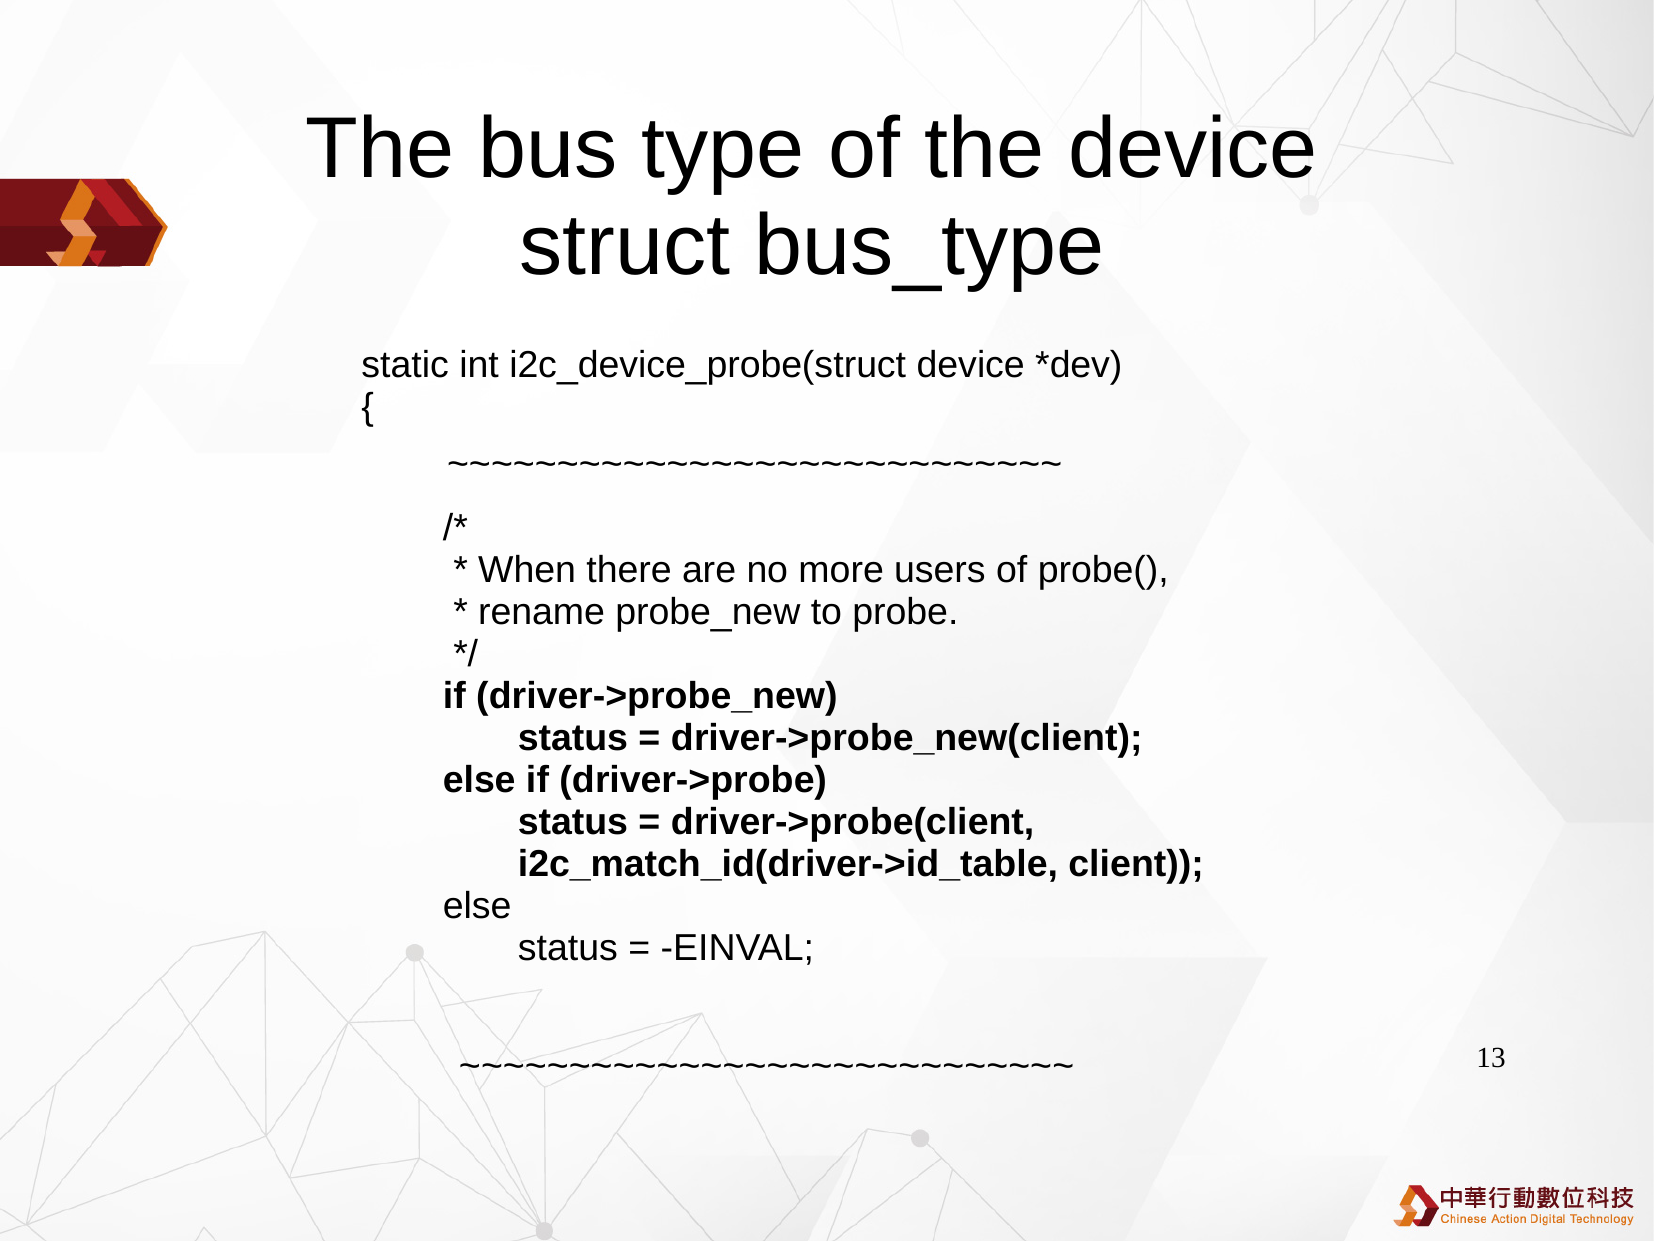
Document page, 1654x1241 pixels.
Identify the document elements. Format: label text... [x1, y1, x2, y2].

title The bus type of the device struct bus_type [118, 99, 1506, 293]
text_box ~~~~~~~~~~~~~~~~~~~~~~~~~~~~ [432, 434, 1115, 492]
text_box /* * When there are no more users of probe(), * rename probe_new to probe. */ if (driver->probe_new) status = driver->probe_new(client); else if (driver->probe) status = driver->probe(client, i2c_match_id(driver->id_table, client)); else status = -EINVAL; [353, 499, 1392, 977]
picture [0, 0, 1654, 1241]
text_box static int i2c_device_probe(struct device *dev) { [346, 335, 1138, 435]
text_box ~~~~~~~~~~~~~~~~~~~~~~~~~~~~ [444, 1037, 1127, 1095]
